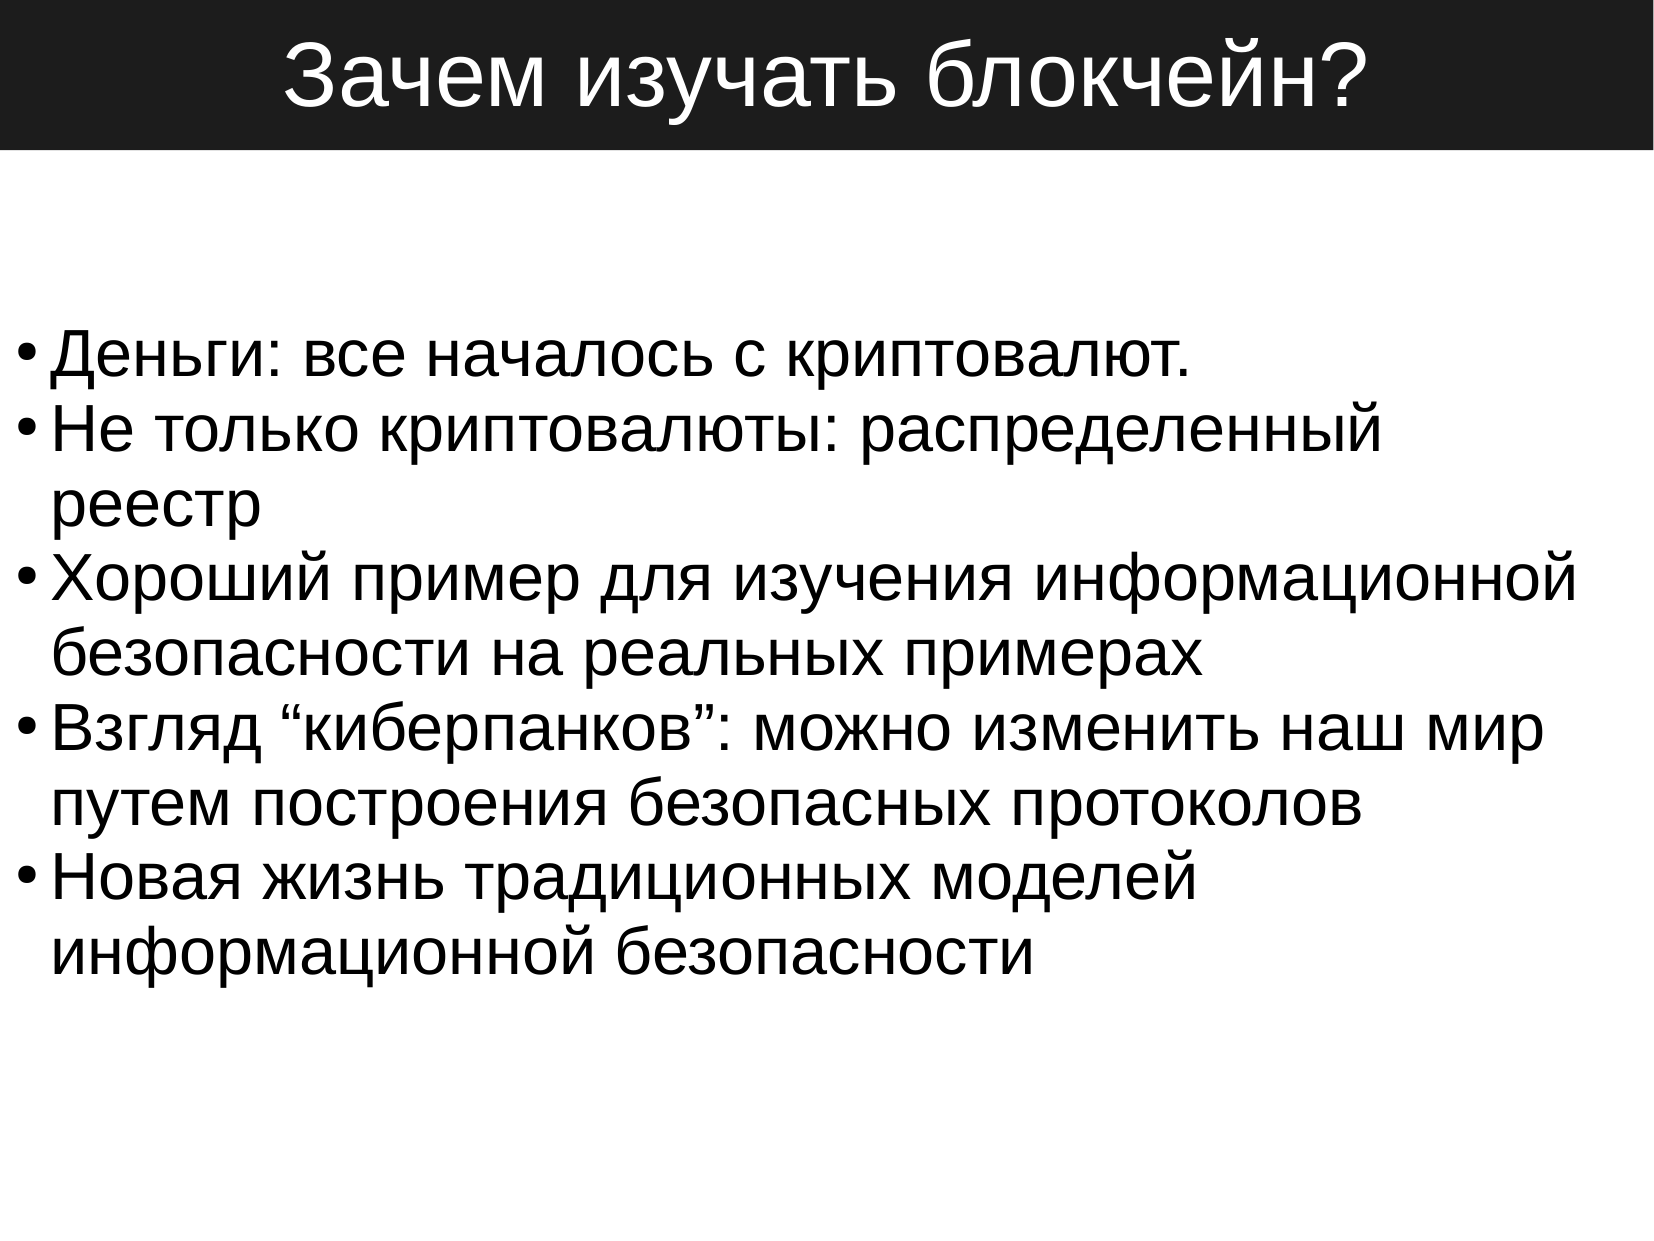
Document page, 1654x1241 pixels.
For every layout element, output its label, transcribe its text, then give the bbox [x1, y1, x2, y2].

title Зачем изучать блокчейн? [0, 0, 1654, 151]
subtitle Деньги: все началось с криптовалют. Не только криптовалюты: распределенный реестр Хороший пример для изучения информационной безопасности на реальных примерах Взгляд “киберпанков”: можно изменить наш мир путем построения безопасных протоколов Новая жизнь традиционных моделей информационной безопасности [15, 210, 1606, 1096]
